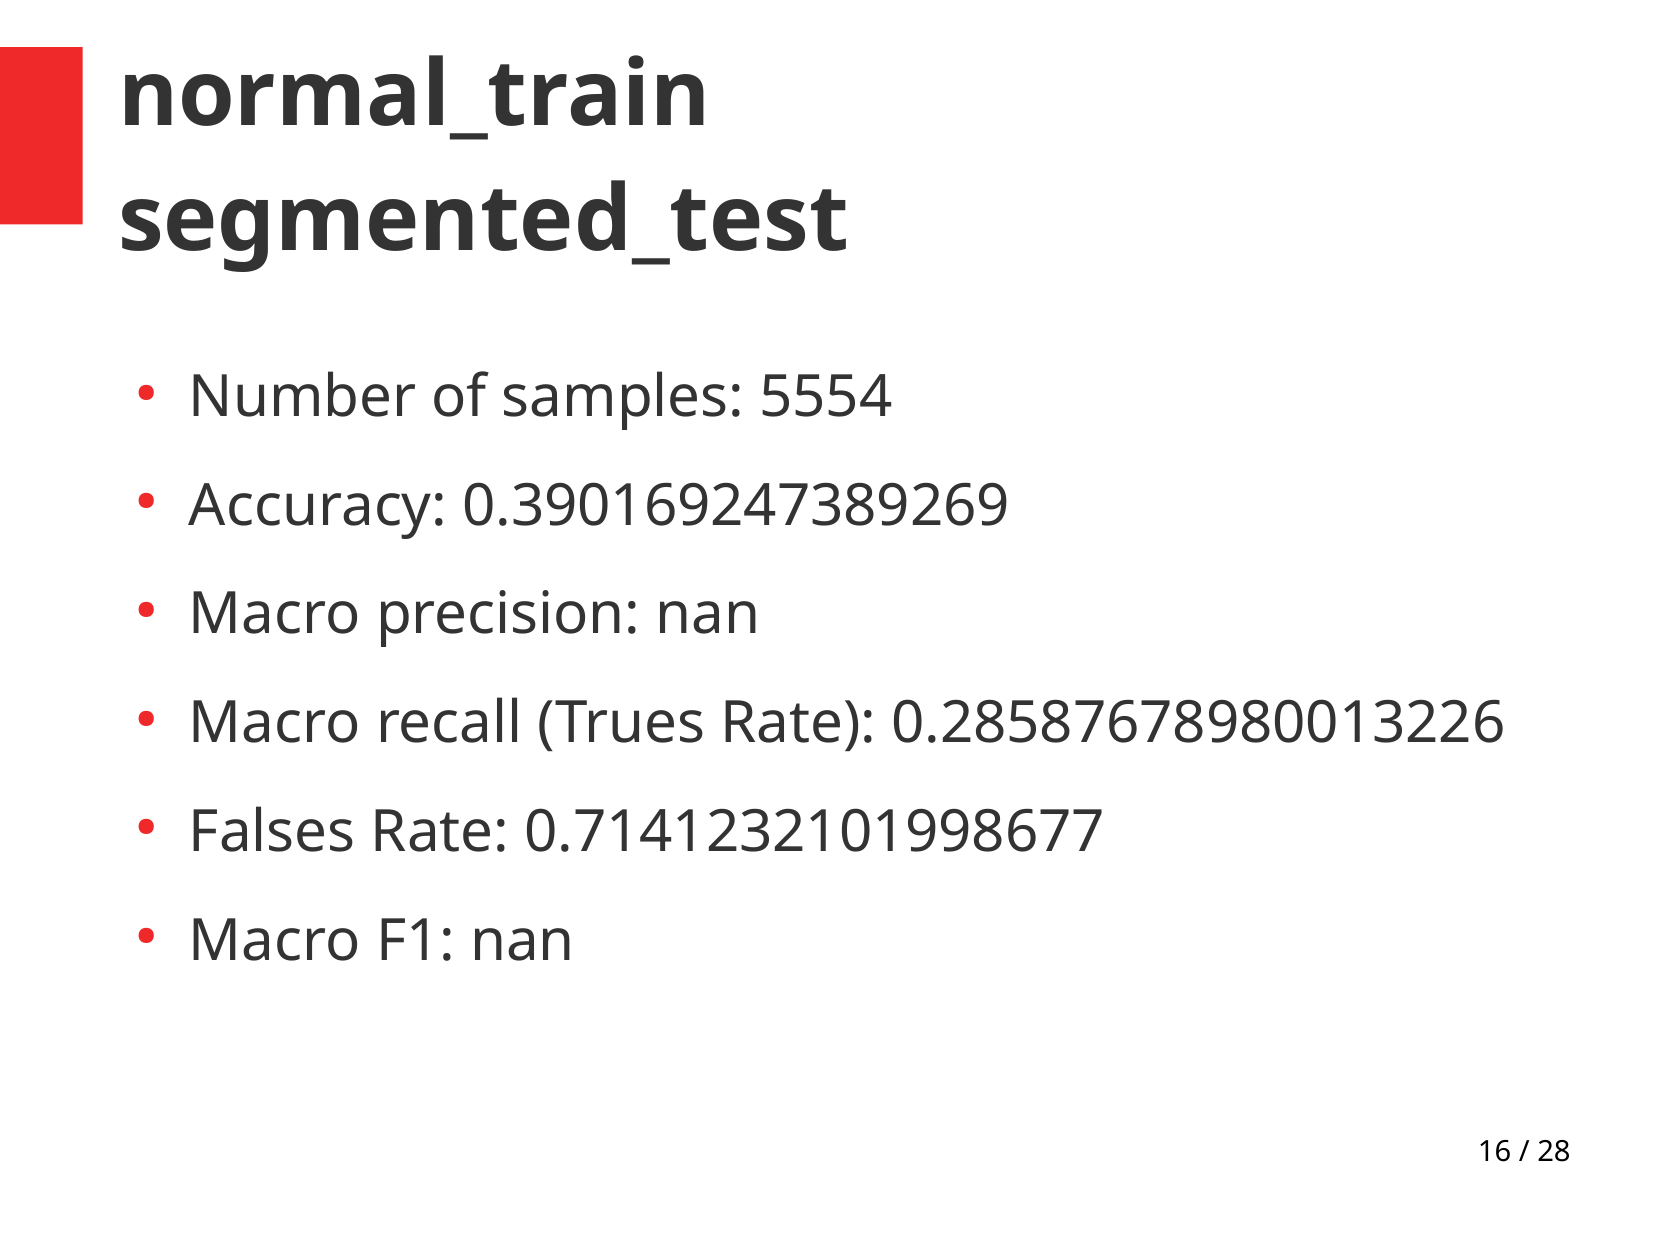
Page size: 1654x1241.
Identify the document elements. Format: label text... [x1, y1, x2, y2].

title normal_train segmented_test [118, 45, 1571, 260]
list Number of samples: 5554 Accuracy: 0.390169247389269 Macro precision: nan Macro recall (Trues Rate): 0.28587678980013226 Falses Rate: 0.7141232101998677 Macro F1: nan [118, 354, 1536, 1074]
